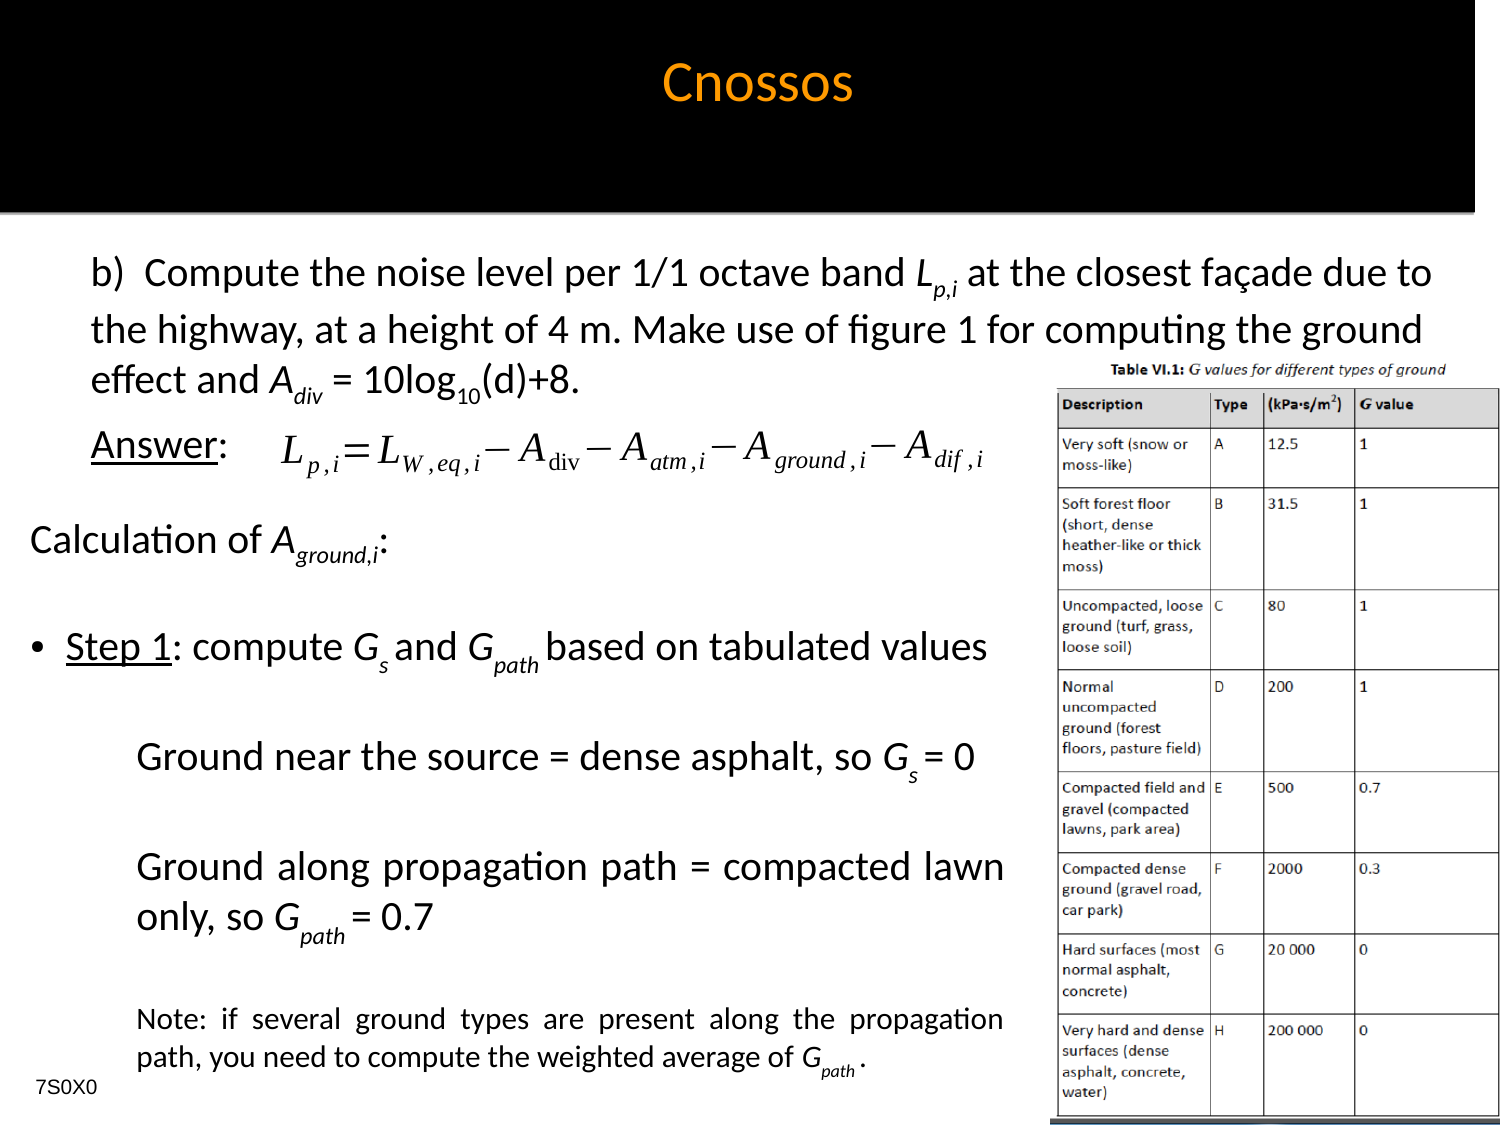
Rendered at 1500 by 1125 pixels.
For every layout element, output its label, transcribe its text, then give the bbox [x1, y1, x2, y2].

text_box Calculation of Aground,i: Step 1: compute Gs and Gpath based on tabulated values Ground near the source = dense asphalt, so Gs = 0 Ground along propagation path = compacted lawn only, so Gpath = 0.7 Note: if several ground types are present along the propagation path, you need to compute the weighted average of Gpath . [0, 503, 1021, 1125]
text_box [0, 0, 1475, 213]
title Cnossos [100, 35, 1417, 179]
picture [1050, 352, 1500, 1125]
chart [273, 420, 991, 479]
list b) Compute the noise level per 1/1 octave band Lp,i at the closest façade due to the highway, at a height of 4 m. Make use of figure 1 for computing the ground effect and Adiv = 10log10(d)+8. Answer: [75, 179, 1453, 566]
